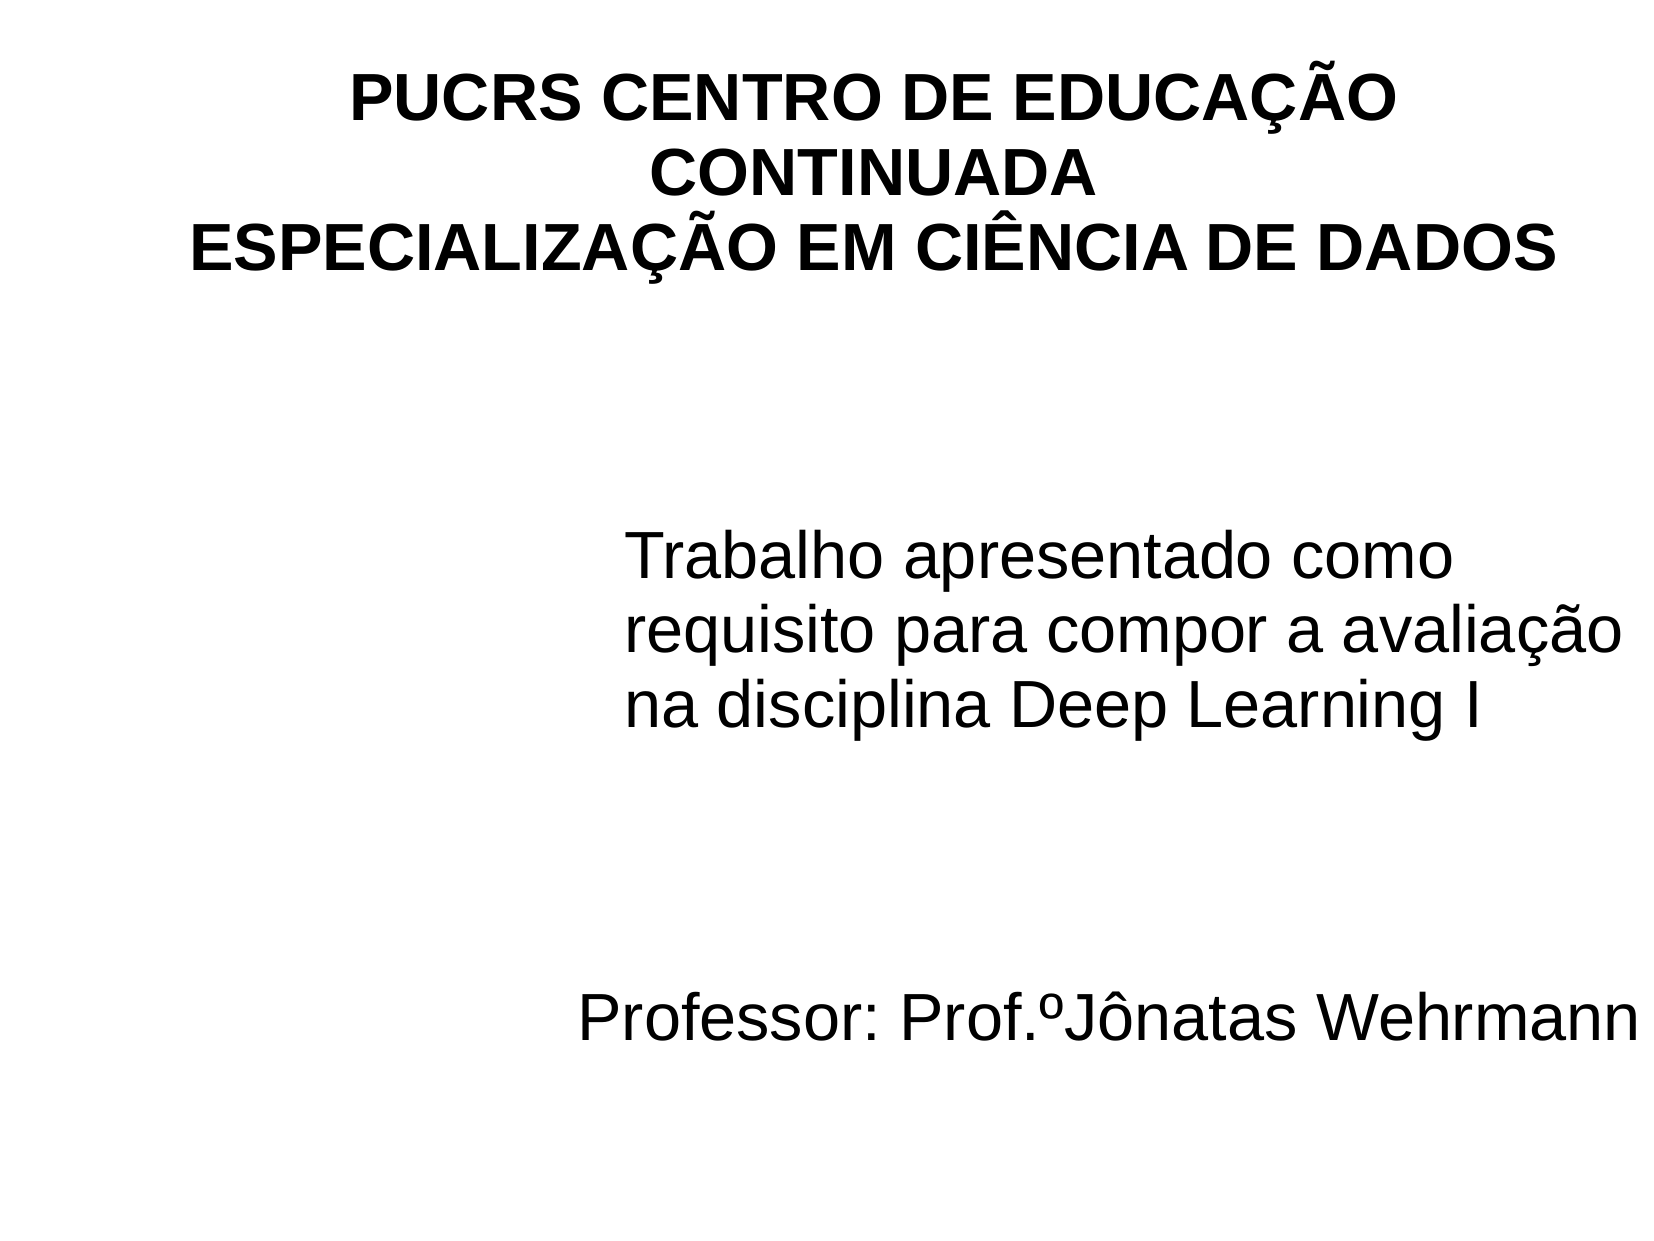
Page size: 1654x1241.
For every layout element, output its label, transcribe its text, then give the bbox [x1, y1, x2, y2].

list Trabalho apresentado como requisito para compor a avaliação na disciplina Deep Learning I Professor: Prof.ºJônatas Wehrmann [153, 413, 1642, 1133]
title PUCRS CENTRO DE EDUCAÇÃO CONTINUADA ESPECIALIZAÇÃO EM CIÊNCIA DE DADOS [129, 60, 1619, 284]
